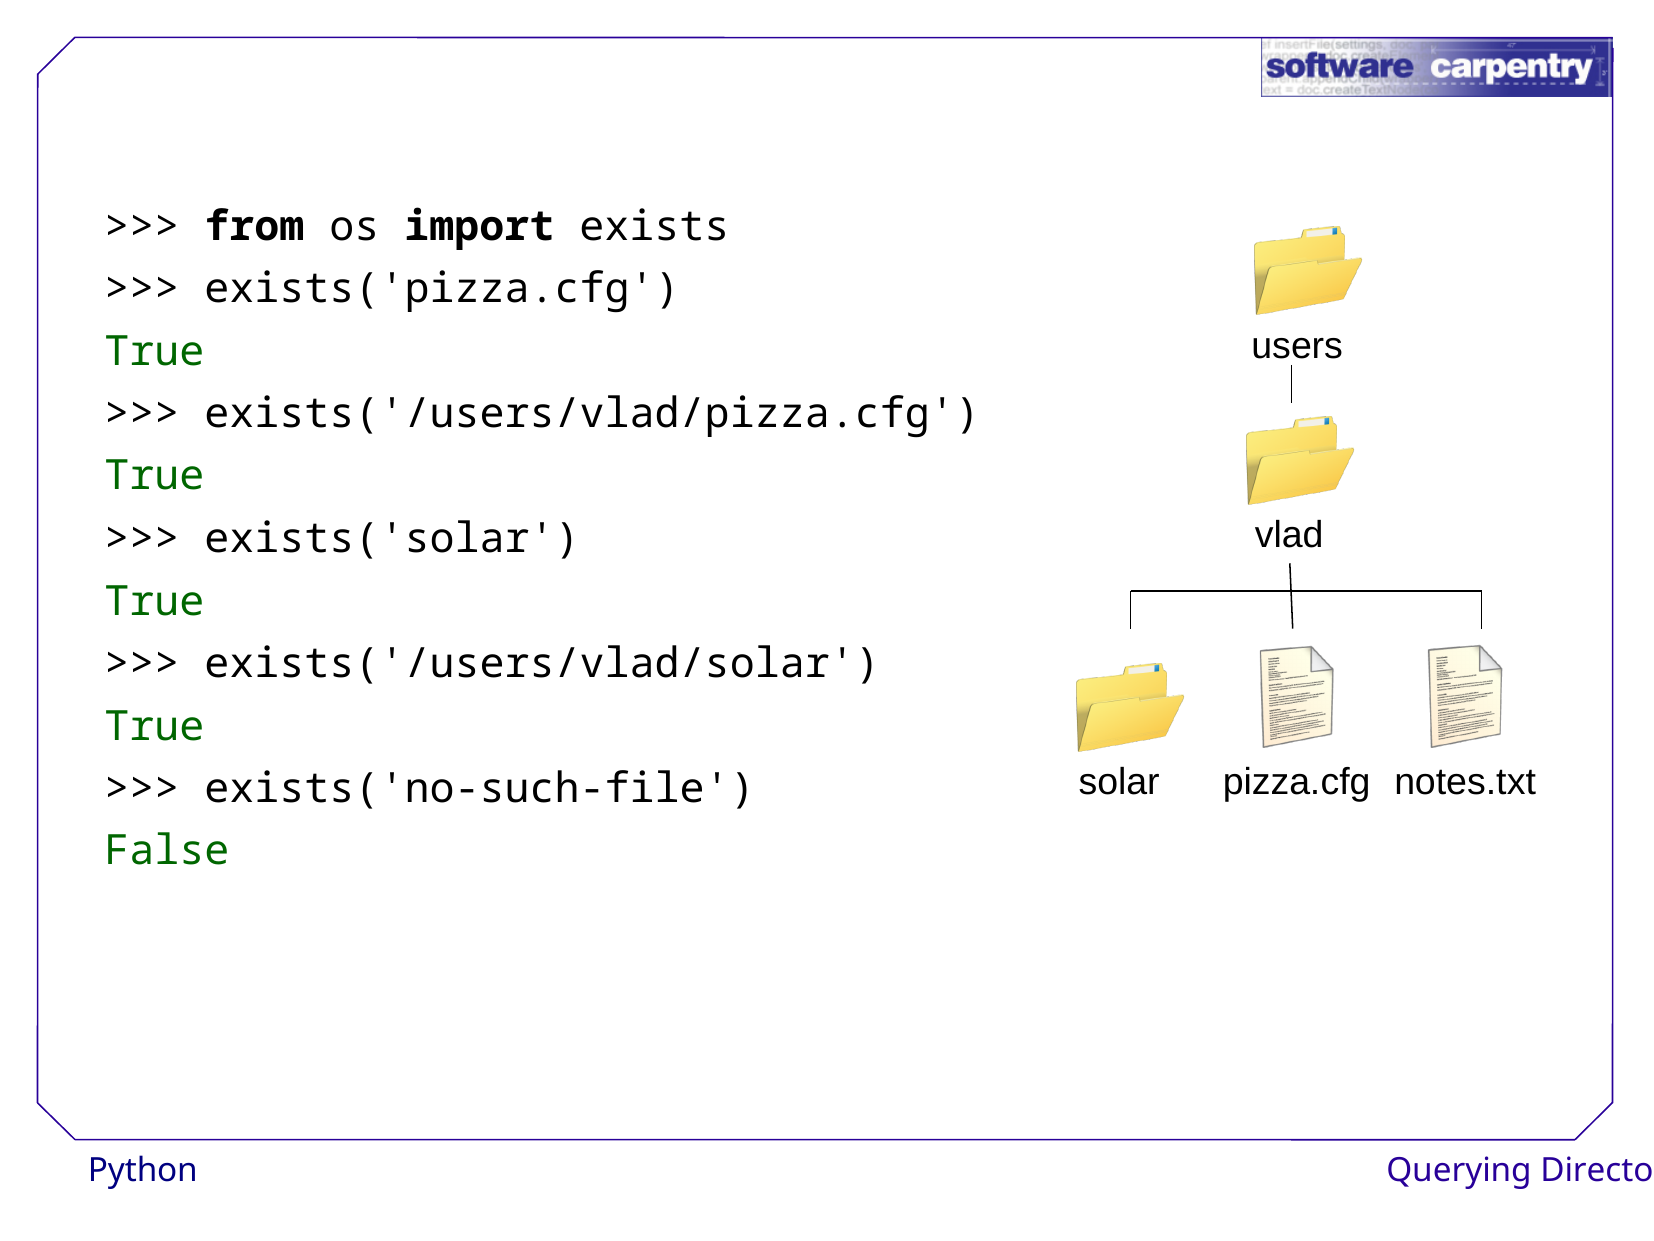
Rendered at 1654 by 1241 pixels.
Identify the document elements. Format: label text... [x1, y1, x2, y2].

picture [1261, 39, 1613, 97]
text_box >>> from os import exists >>> exists('pizza.cfg') True >>> exists('/users/vlad/pizza.cfg') True >>> exists('solar') True >>> exists('/users/vlad/solar') True >>> exists('no-such-file') False [89, 128, 1512, 1037]
text_box users [1236, 316, 1358, 375]
picture [1242, 402, 1358, 518]
text_box vlad [1240, 506, 1339, 564]
text_box solar [1063, 753, 1175, 811]
picture [1408, 638, 1523, 753]
text_box notes.txt [1379, 753, 1552, 811]
picture [1240, 639, 1354, 753]
text_box pizza.cfg [1208, 753, 1379, 811]
picture [1250, 212, 1366, 328]
picture [1072, 649, 1188, 765]
